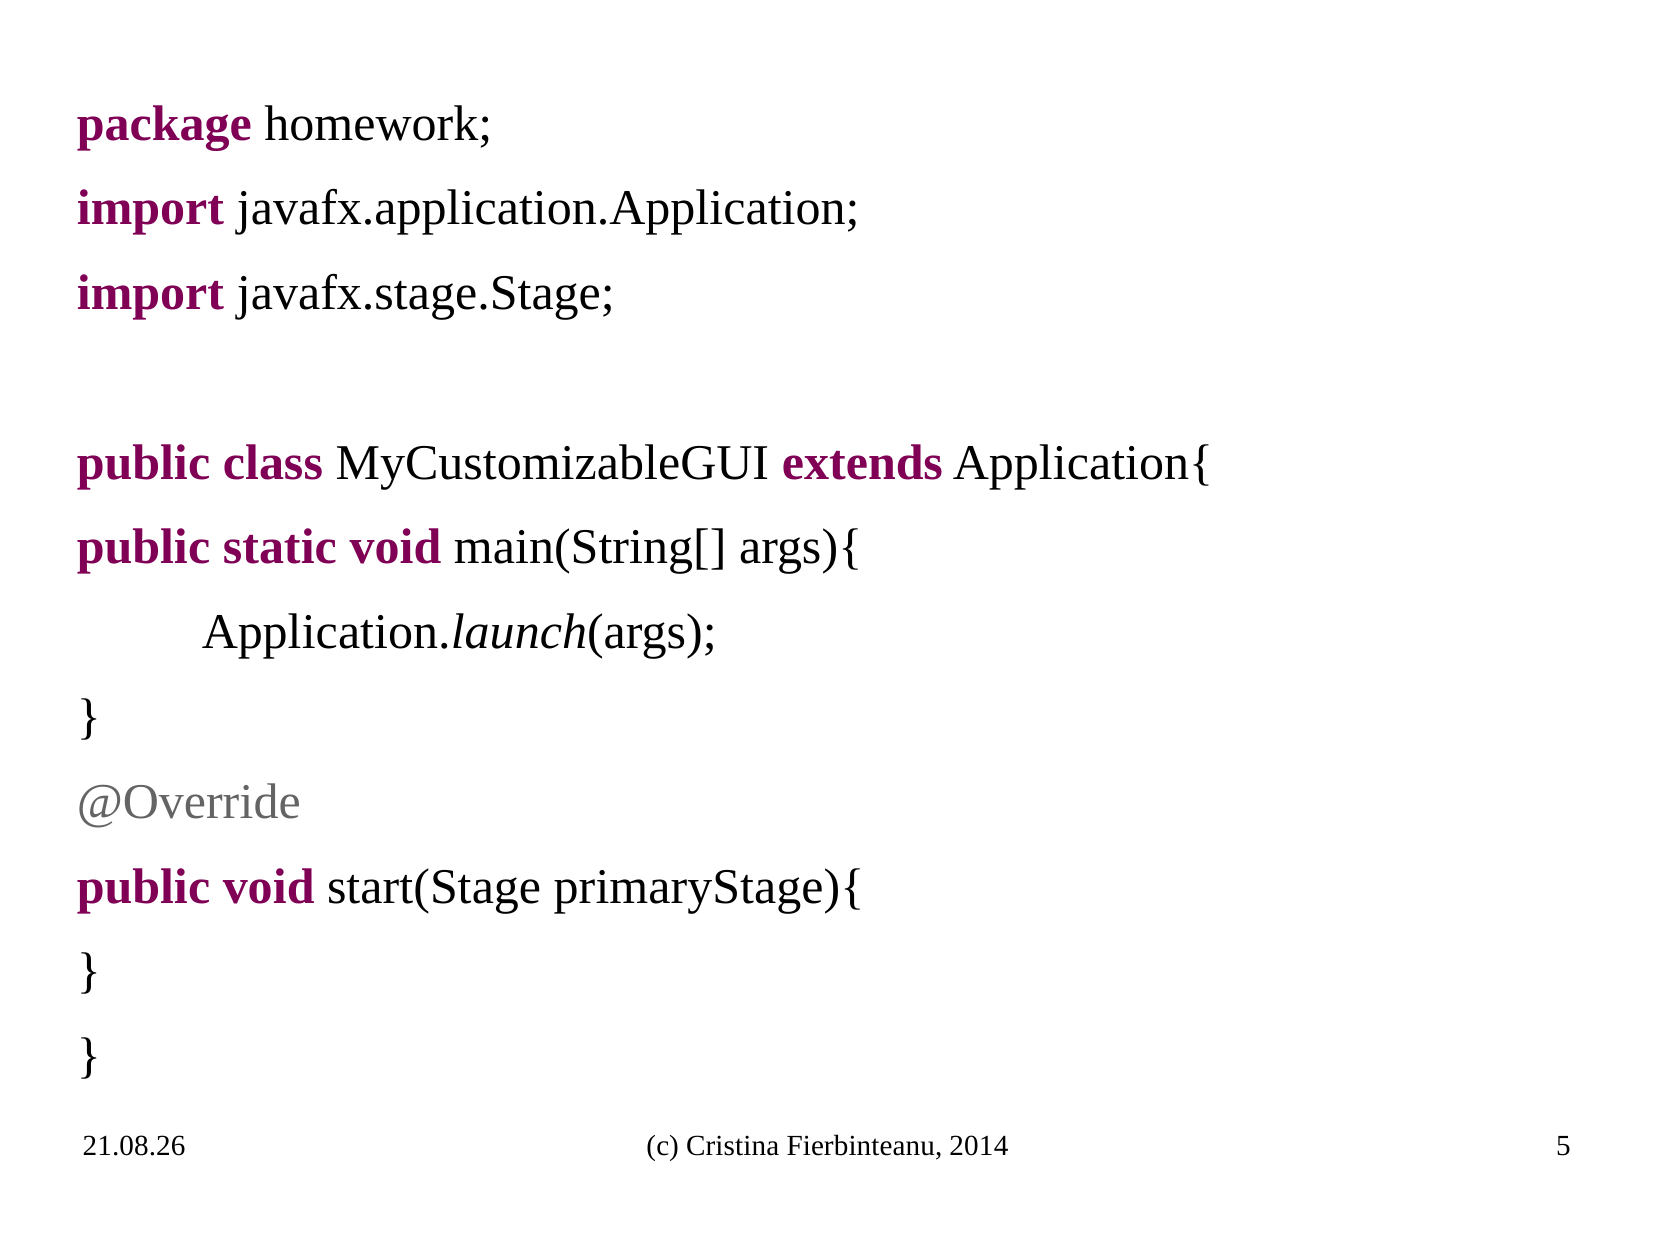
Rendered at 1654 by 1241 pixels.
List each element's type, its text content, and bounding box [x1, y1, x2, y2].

list package homework; import javafx.application.Application; import javafx.stage.Stage; public class MyCustomizableGUI extends Application{ public static void main(String[] args){ Application.launch(args); } @Override public void start(Stage primaryStage){ } } [76, 95, 1565, 1101]
